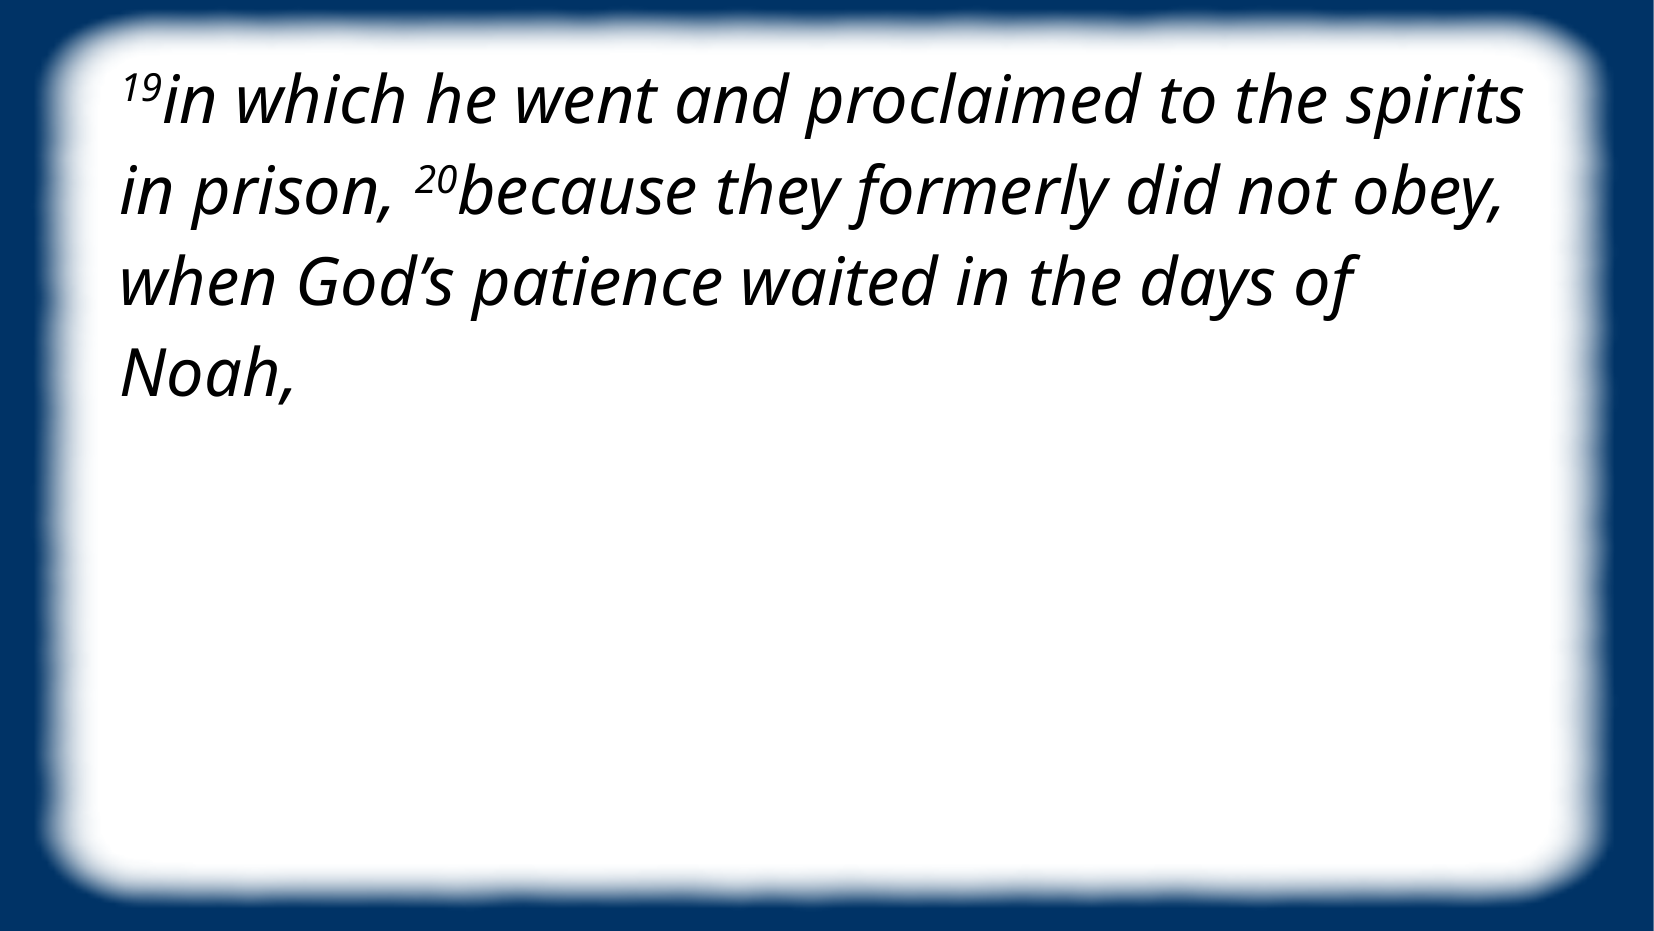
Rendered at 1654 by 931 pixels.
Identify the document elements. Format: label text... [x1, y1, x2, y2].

picture [0, 0, 1654, 931]
text_box 19in which he went and proclaimed to the spirits in prison, 20because they formerly did not obey, when God’s patience waited in the days of Noah, [105, 45, 1546, 415]
